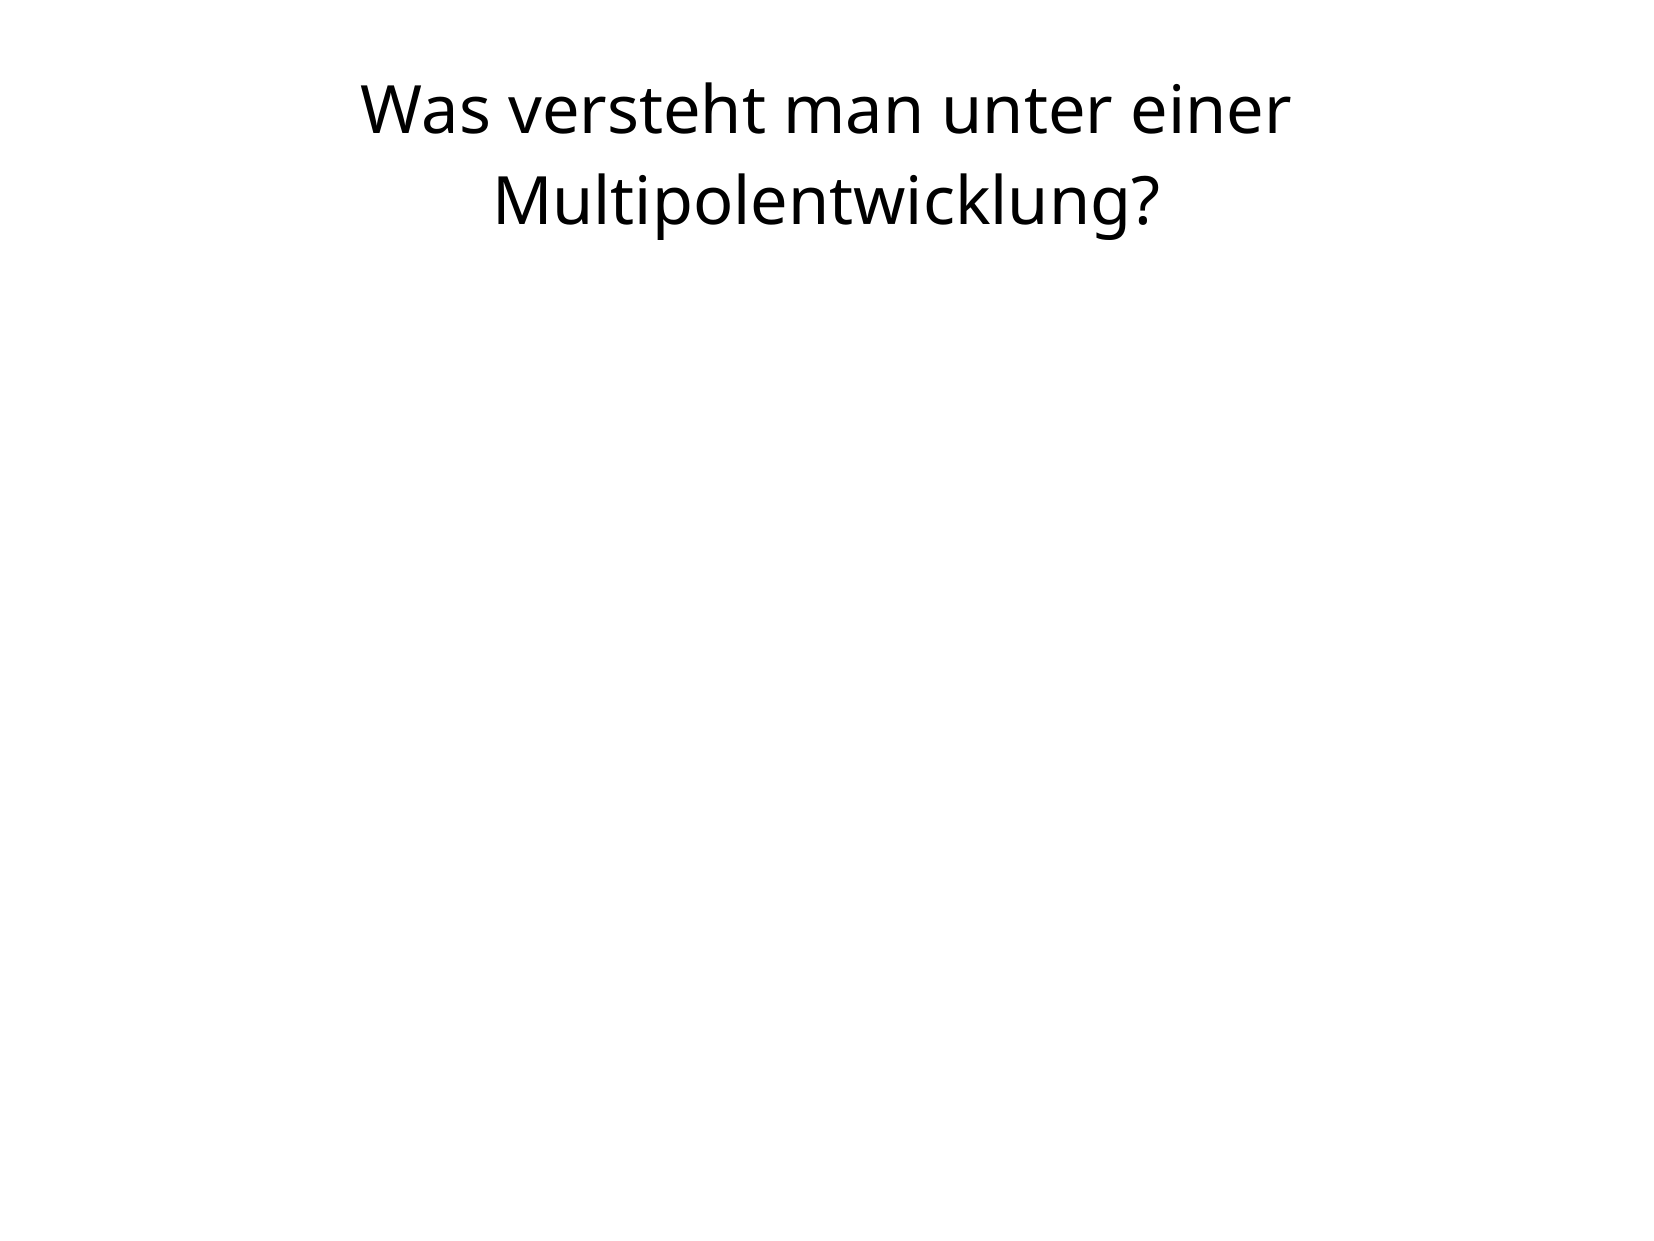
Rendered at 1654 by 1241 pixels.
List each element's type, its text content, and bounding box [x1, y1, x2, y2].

title Was versteht man unter einer Multipolentwicklung? [82, 49, 1571, 257]
